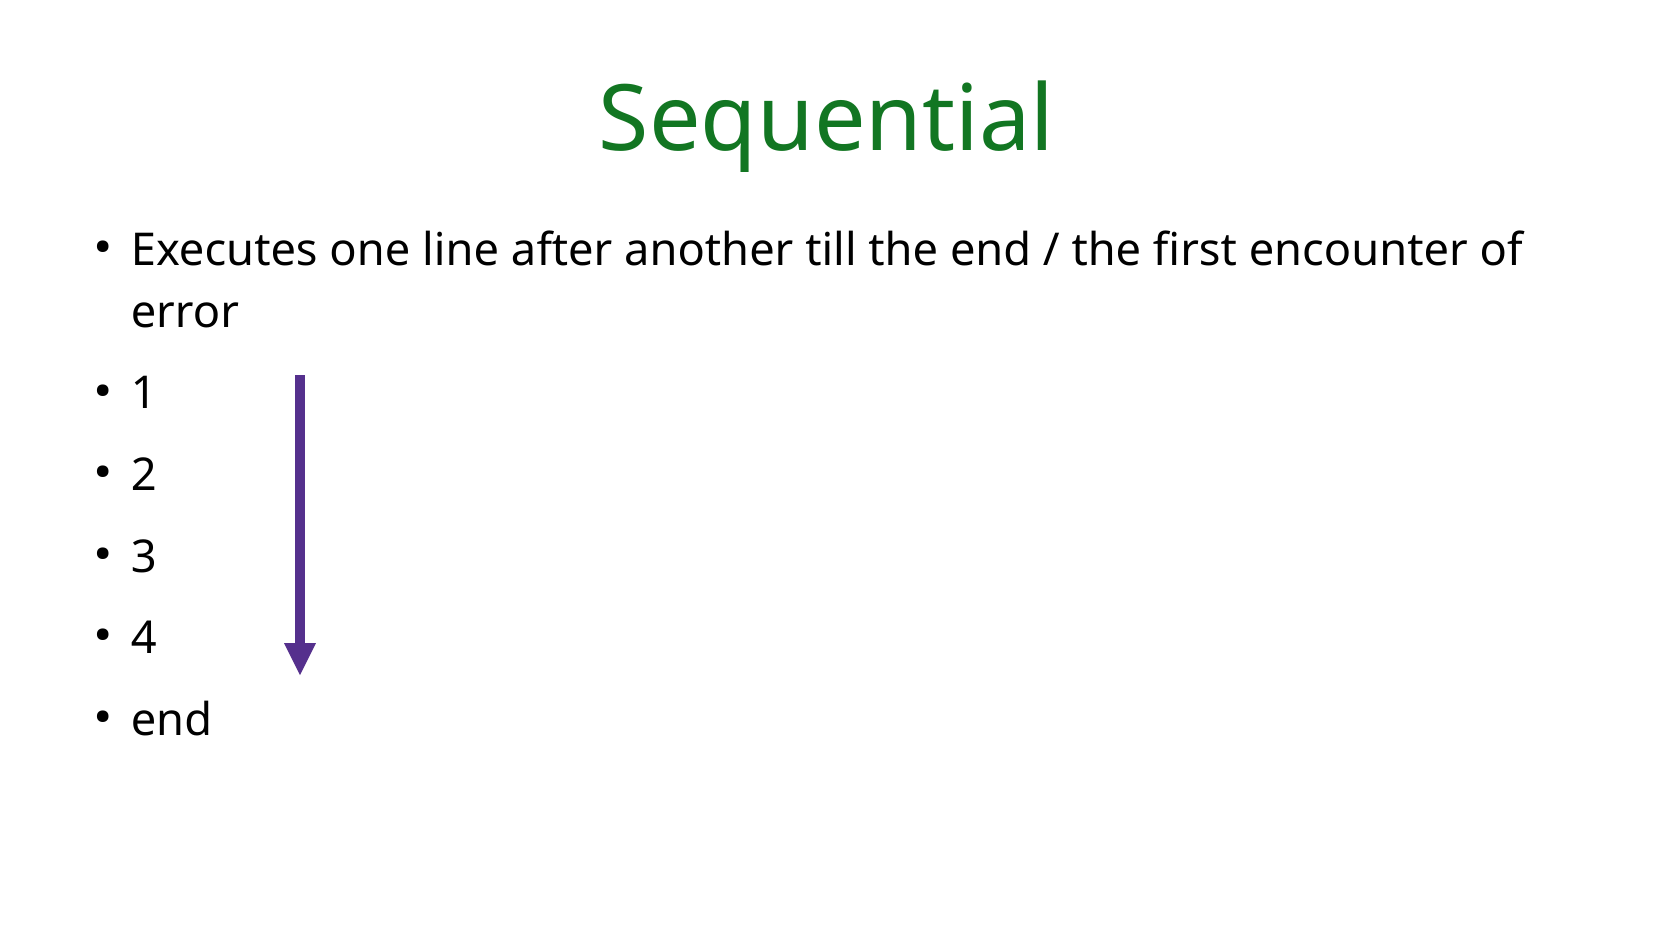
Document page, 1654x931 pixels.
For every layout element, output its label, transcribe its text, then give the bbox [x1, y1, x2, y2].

list Executes one line after another till the end / the first encounter of error 1 2 3 4 end [82, 217, 1571, 758]
title Sequential [82, 37, 1571, 193]
